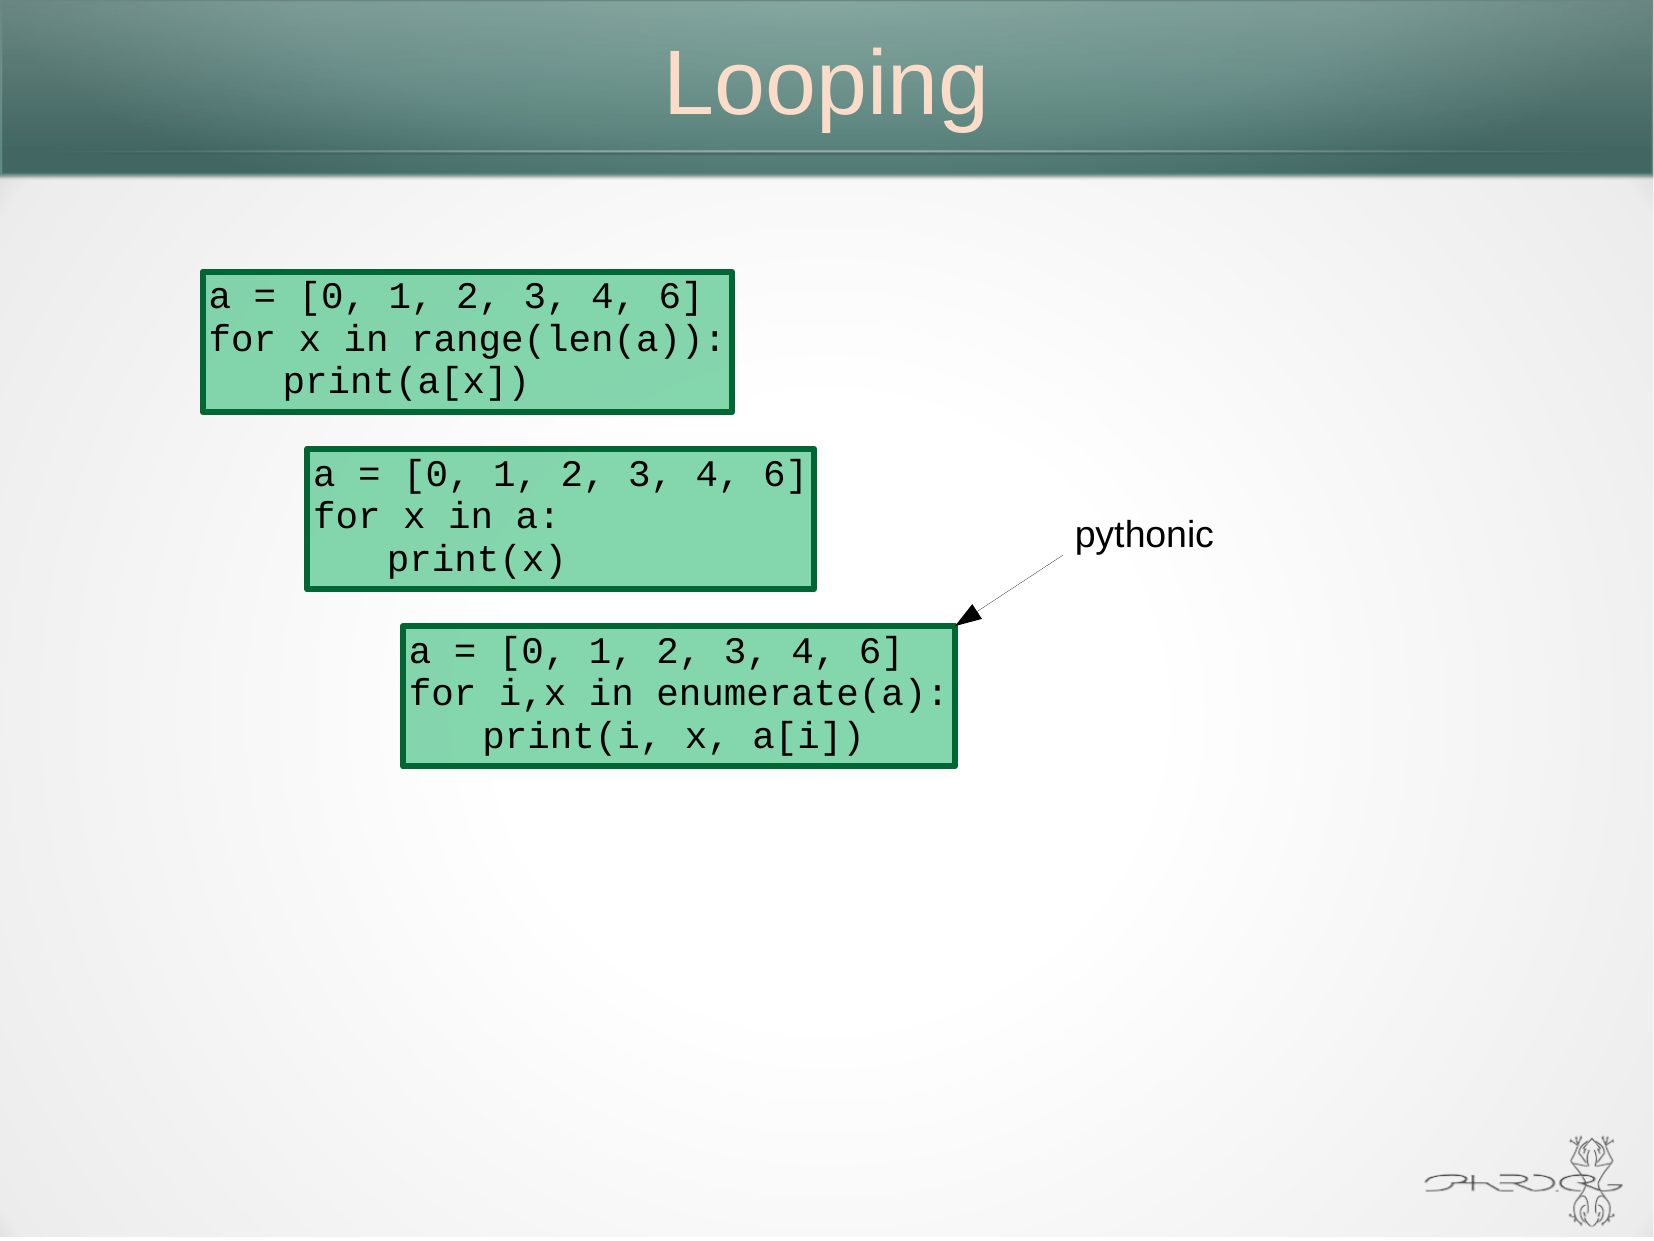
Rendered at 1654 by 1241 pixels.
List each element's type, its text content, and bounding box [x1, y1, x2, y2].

title Looping [82, 11, 1571, 154]
picture [0, 0, 1654, 1237]
text_box a = [0, 1, 2, 3, 4, 6] for i,x in enumerate(a): print(i, x, a[i]) [402, 626, 955, 767]
text_box a = [0, 1, 2, 3, 4, 6] for x in a: print(x) [307, 448, 815, 590]
text_box a = [0, 1, 2, 3, 4, 6] for x in range(len(a)): print(a[x]) [202, 271, 733, 413]
text_box pythonic [1074, 513, 1215, 556]
